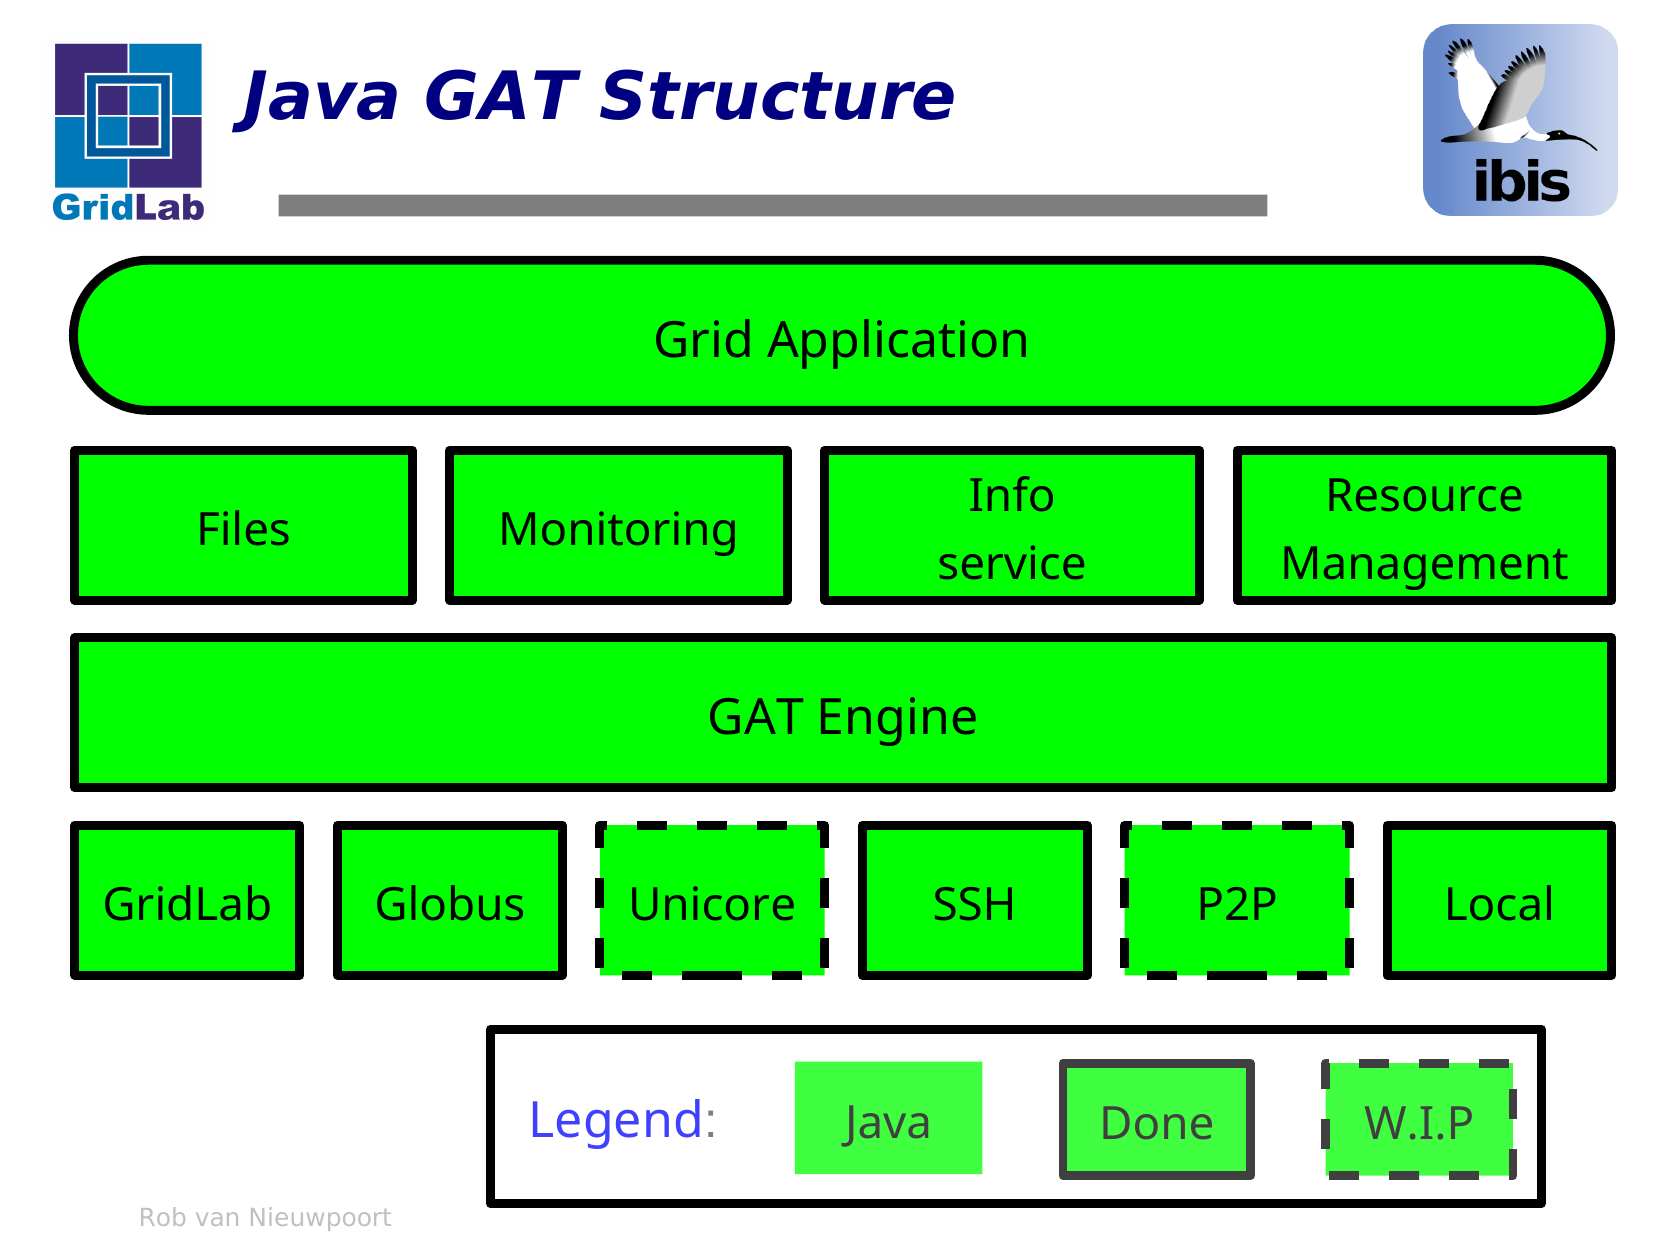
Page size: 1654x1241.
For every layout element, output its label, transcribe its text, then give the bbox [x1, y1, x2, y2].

text_box GridLab [74, 825, 300, 976]
text_box [490, 1029, 1542, 1204]
text_box Grid Application [73, 260, 1611, 411]
picture [1423, 24, 1618, 216]
picture [45, 34, 211, 230]
text_box Monitoring [449, 450, 788, 601]
text_box Info service [824, 450, 1200, 601]
text_box Files [74, 450, 413, 601]
text_box P2P [1124, 825, 1350, 976]
title Java GAT Structure [243, 0, 1280, 187]
text_box SSH [862, 825, 1088, 976]
text_box Globus [337, 825, 563, 976]
text_box Resource Management [1237, 450, 1612, 601]
text_box Local [1387, 825, 1612, 976]
text_box GAT Engine [74, 637, 1612, 788]
text_box Unicore [599, 825, 825, 976]
